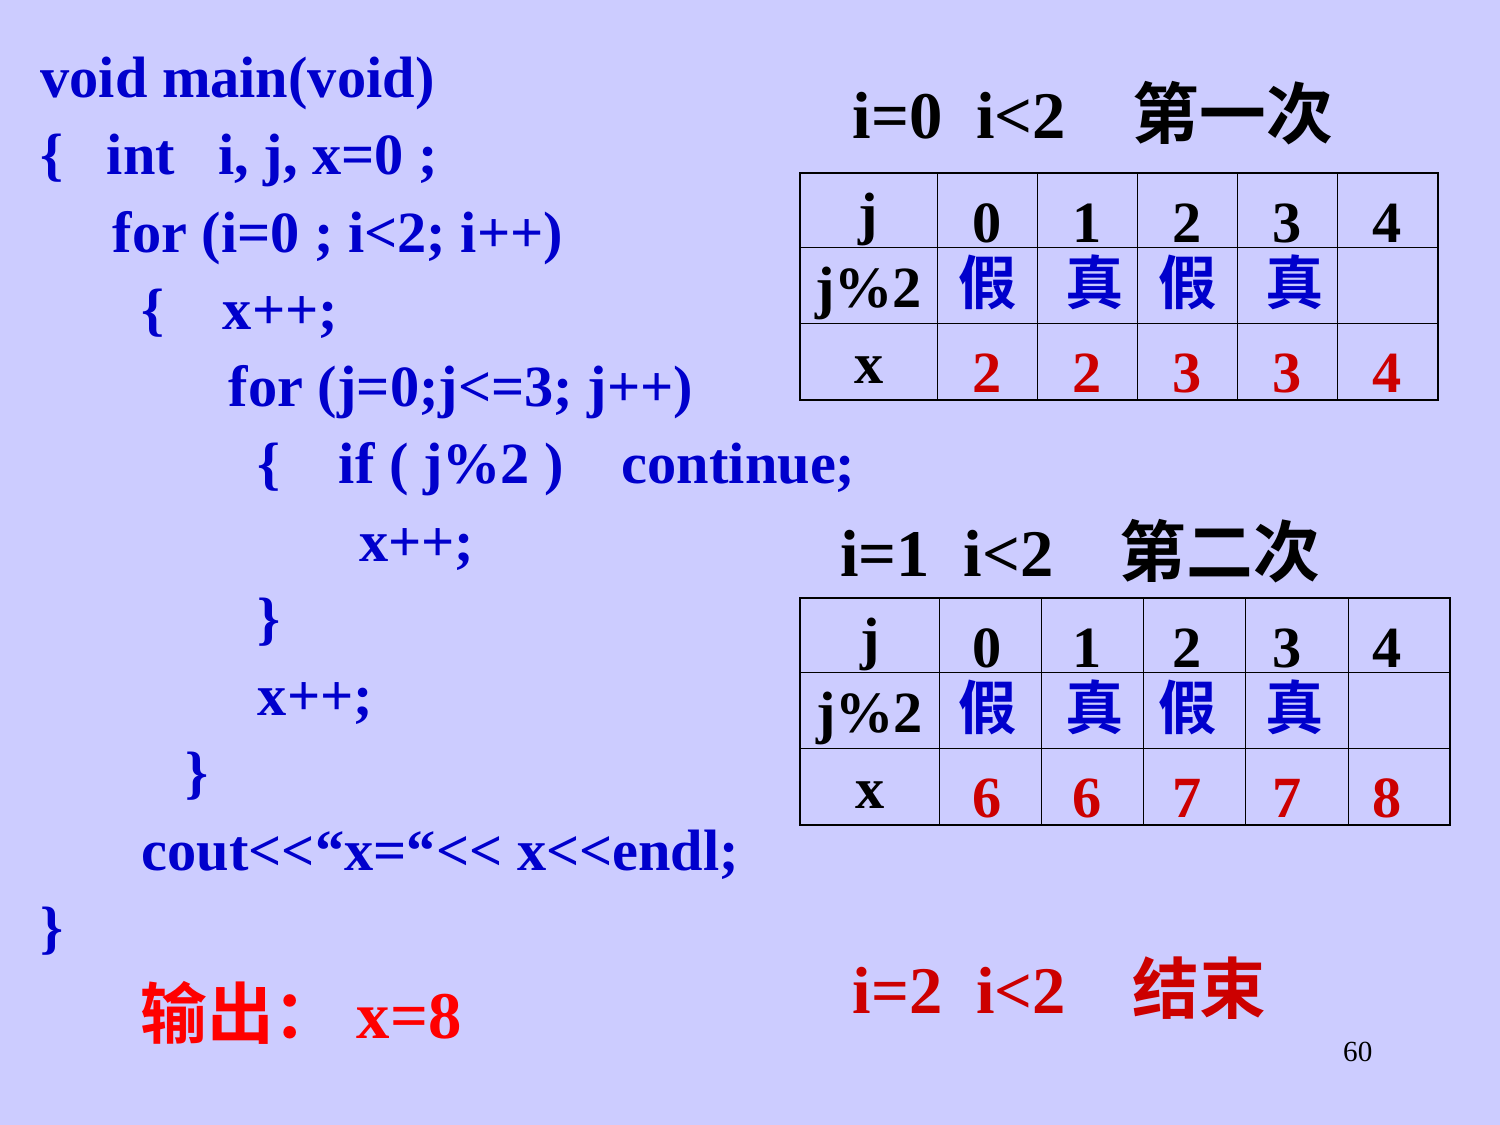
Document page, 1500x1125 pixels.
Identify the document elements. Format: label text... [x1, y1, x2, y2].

text_box 假 [1149, 662, 1226, 744]
text_box 输出：x=8 [137, 962, 538, 1055]
table_cell [1038, 248, 1137, 323]
text_box 4 [1362, 174, 1413, 256]
table_cell [1238, 248, 1337, 323]
table_cell [1213, 324, 1237, 399]
text_box 0 [962, 174, 1013, 237]
text_box 6 [962, 750, 1013, 831]
table_cell [1349, 749, 1449, 824]
table_cell x [801, 324, 937, 399]
table_cell [1238, 324, 1262, 399]
table_cell x [801, 749, 939, 824]
table_header [1042, 599, 1143, 672]
text_box 7 [1162, 750, 1213, 831]
text_box 0 [983, 631, 991, 662]
text_box 2 [1062, 324, 1113, 406]
table_cell [1042, 673, 1143, 748]
table_cell [1338, 248, 1437, 323]
table_header [1238, 174, 1262, 247]
text_box 4 [1362, 324, 1413, 406]
table_cell j%2 [801, 673, 939, 748]
table_cell [1246, 749, 1348, 824]
text_box i=0 i<2 第一次 [849, 62, 1401, 155]
table_header [1113, 174, 1137, 247]
table_header j [801, 174, 937, 247]
table_header [1213, 174, 1237, 247]
text_box 0 [962, 600, 1013, 662]
table_cell [1138, 324, 1162, 399]
table_cell [1349, 673, 1449, 748]
text_box 2 [962, 324, 1013, 406]
text_box 0 [983, 206, 991, 237]
table_header [1013, 174, 1037, 247]
table_cell [1138, 248, 1237, 323]
table_header [940, 599, 1041, 672]
table_header [1144, 599, 1245, 672]
text_box 假 [950, 237, 1026, 319]
text_box 8 [1362, 750, 1413, 831]
table_cell j%2 [801, 248, 937, 323]
table_cell [1144, 749, 1245, 824]
table_header [1313, 174, 1337, 247]
table_cell [1013, 324, 1037, 399]
table_header j [801, 599, 939, 672]
table_cell [940, 673, 1041, 748]
table_cell [1113, 324, 1137, 399]
text_box 3 [1262, 174, 1313, 237]
text_box 1 [1062, 600, 1113, 662]
text_box 真 [1262, 662, 1326, 744]
text_box void main(void) { int i, j, x=0 ; for (i=0 ; i<2; i++) { x++; for (j=0;j<=3; j++) { if ( j%2 ) continue; x++; } x++; } cout<<“x=“<< x<<endl; } [37, 37, 976, 961]
text_box 真 [1062, 237, 1126, 319]
text_box 1 [1062, 174, 1113, 237]
text_box 真 [1262, 237, 1326, 319]
table_header [1138, 174, 1162, 247]
table_header [1038, 174, 1062, 247]
table_cell [1038, 324, 1062, 399]
table_cell [938, 248, 1037, 323]
text_box 2 [1162, 174, 1213, 237]
text_box 2 [1162, 600, 1213, 662]
text_box 假 [950, 662, 1026, 744]
text_box <编号> [1074, 1025, 1388, 1101]
table_cell [1338, 324, 1362, 399]
table_cell [938, 324, 962, 399]
table_cell [1413, 324, 1437, 399]
table_header [1246, 599, 1348, 672]
text_box 6 [1062, 750, 1113, 831]
table_cell [940, 749, 1041, 824]
table_cell [1313, 324, 1337, 399]
text_box 4 [1362, 600, 1413, 681]
text_box 真 [1062, 662, 1126, 744]
text_box 7 [1262, 750, 1313, 831]
table_header [1413, 174, 1437, 247]
text_box 3 [1162, 324, 1213, 406]
text_box 3 [1262, 600, 1313, 662]
text_box 3 [1262, 324, 1313, 406]
table_header [938, 174, 962, 247]
text_box 假 [1149, 237, 1226, 319]
text_box i=2 i<2 结束 [849, 937, 1288, 1030]
table_header [1349, 599, 1449, 672]
table_cell [1246, 673, 1348, 748]
table_header [1338, 174, 1362, 247]
text_box i=1 i<2 第二次 [837, 500, 1450, 592]
table_cell [1042, 749, 1143, 824]
table_cell [1144, 673, 1245, 748]
